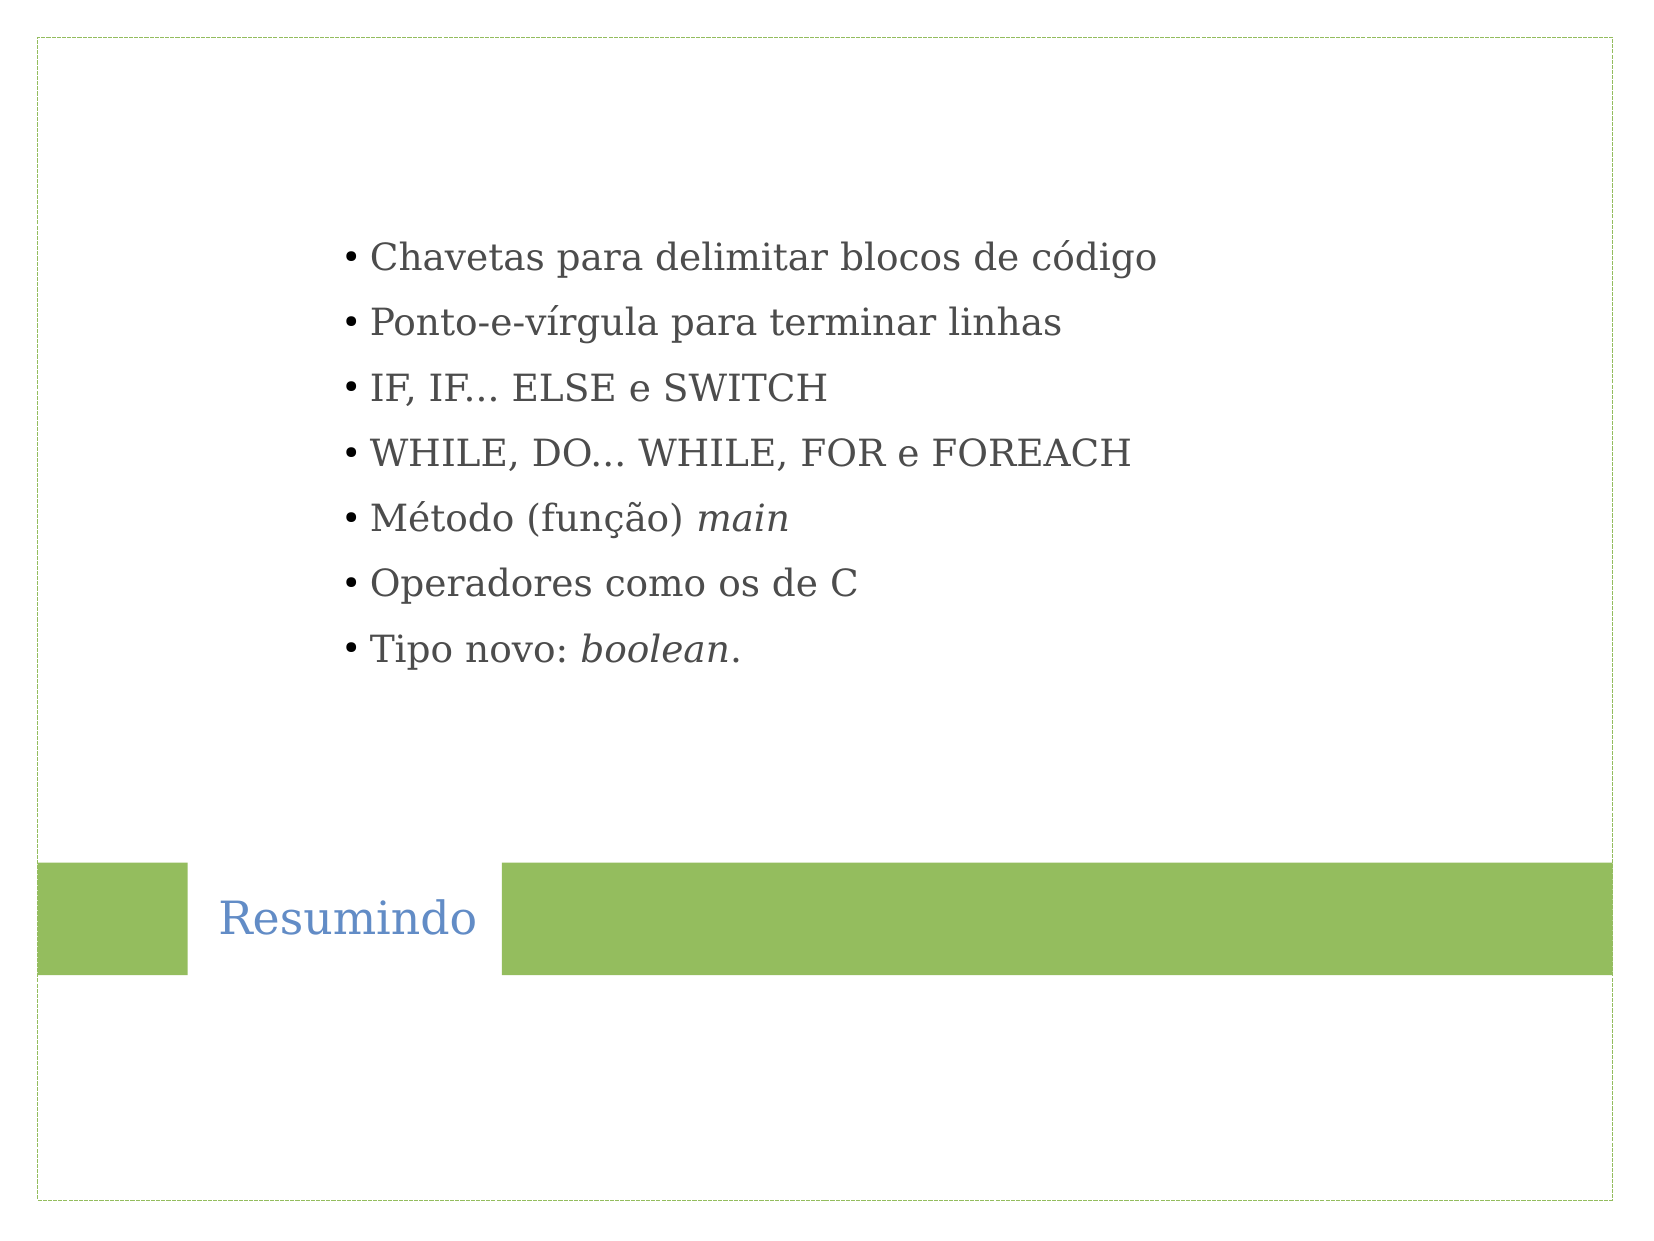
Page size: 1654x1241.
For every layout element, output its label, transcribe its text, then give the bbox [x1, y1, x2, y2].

text_box Resumindo [203, 884, 493, 953]
text_box [37, 862, 188, 976]
text_box [501, 862, 1613, 976]
text_box Chavetas para delimitar blocos de código Ponto-e-vírgula para terminar linhas IF, IF... ELSE e SWITCH WHILE, DO... WHILE, FOR e FOREACH Método (função) main Operadores como os de C Tipo novo: boolean. [329, 206, 1418, 732]
